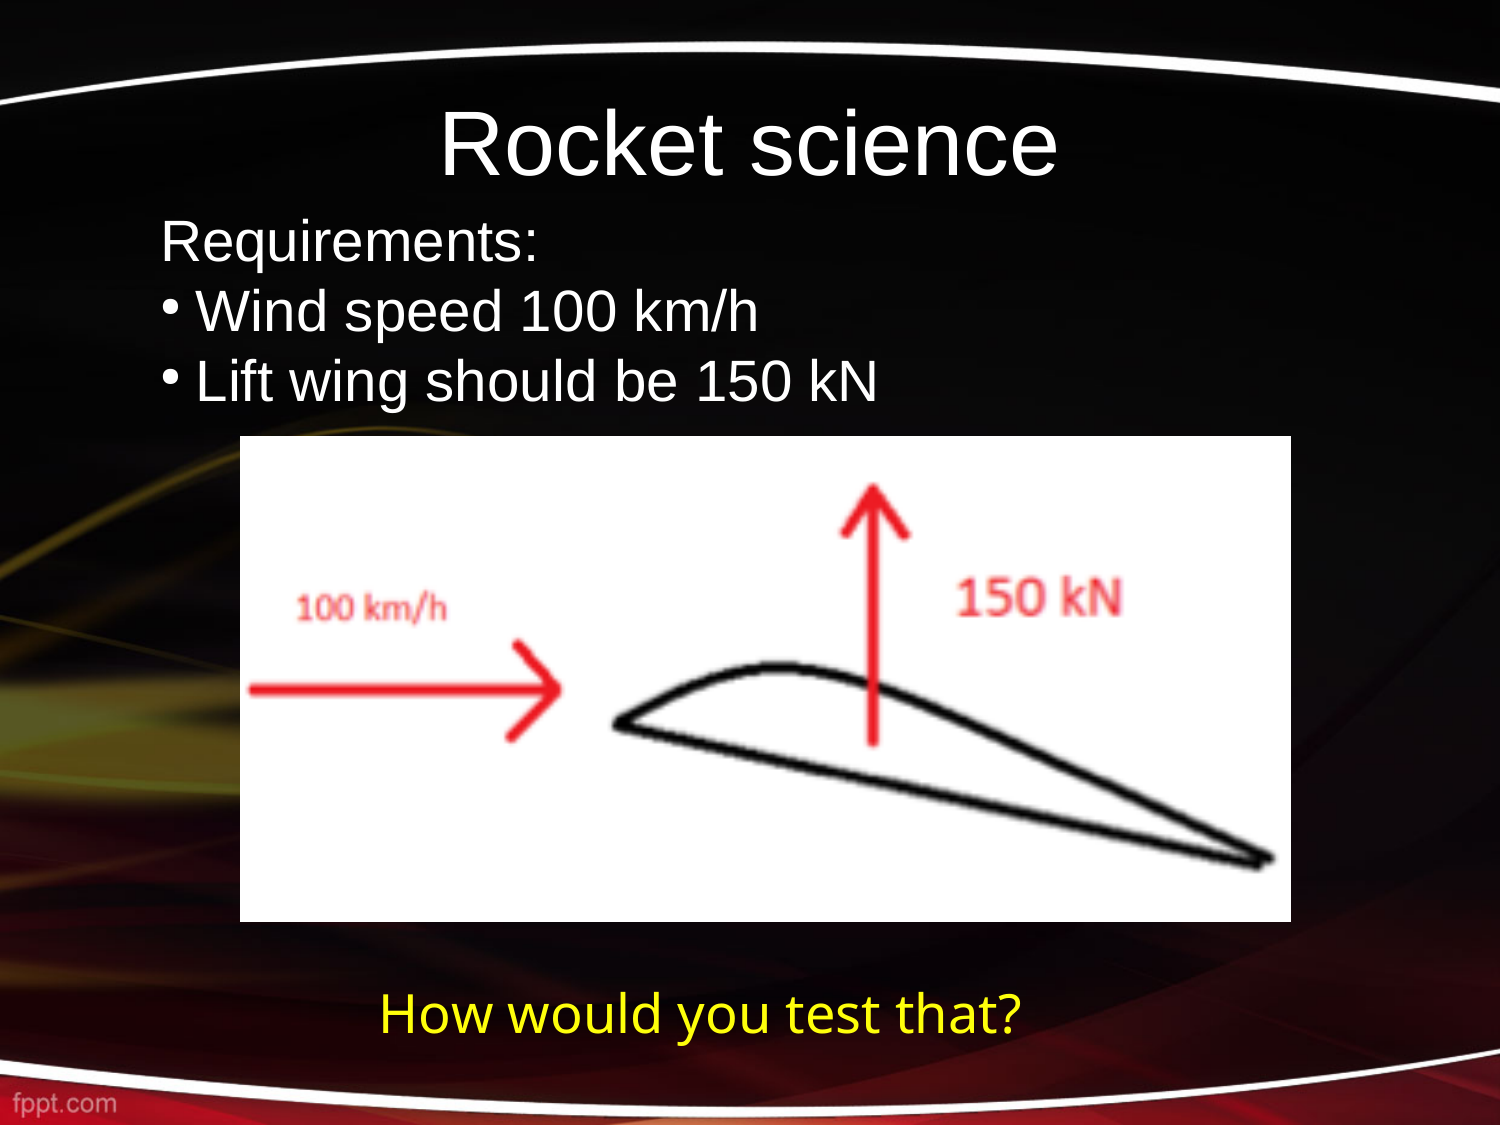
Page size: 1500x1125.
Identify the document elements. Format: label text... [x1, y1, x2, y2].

text_box How would you test that? [363, 972, 1176, 1053]
picture [0, 0, 1500, 1125]
text_box Requirements: Wind speed 100 km/h Lift wing should be 150 kN [145, 195, 1471, 481]
title Rocket science [75, 45, 1426, 233]
